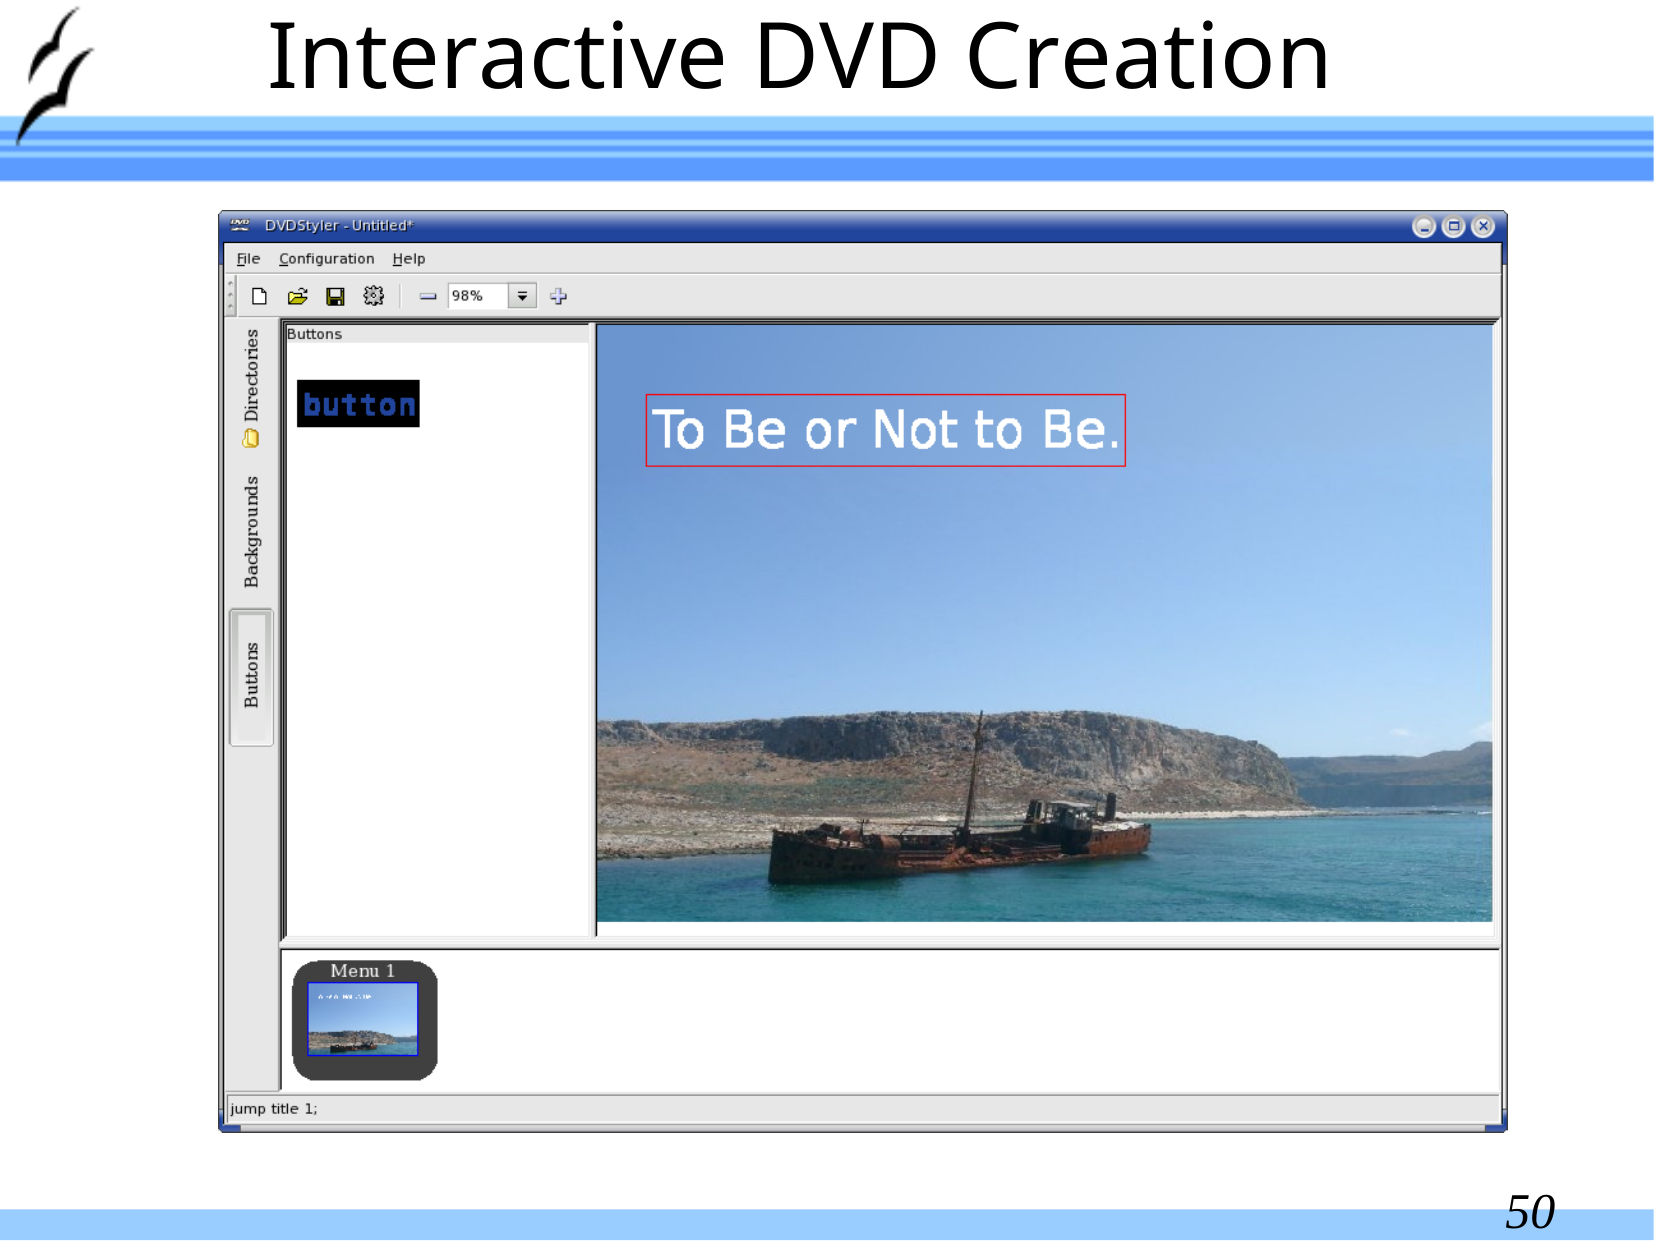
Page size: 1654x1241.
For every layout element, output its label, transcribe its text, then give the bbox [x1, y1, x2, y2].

title Interactive DVD Creation [94, 0, 1507, 121]
picture [218, 210, 1508, 1133]
picture [0, 0, 1654, 188]
